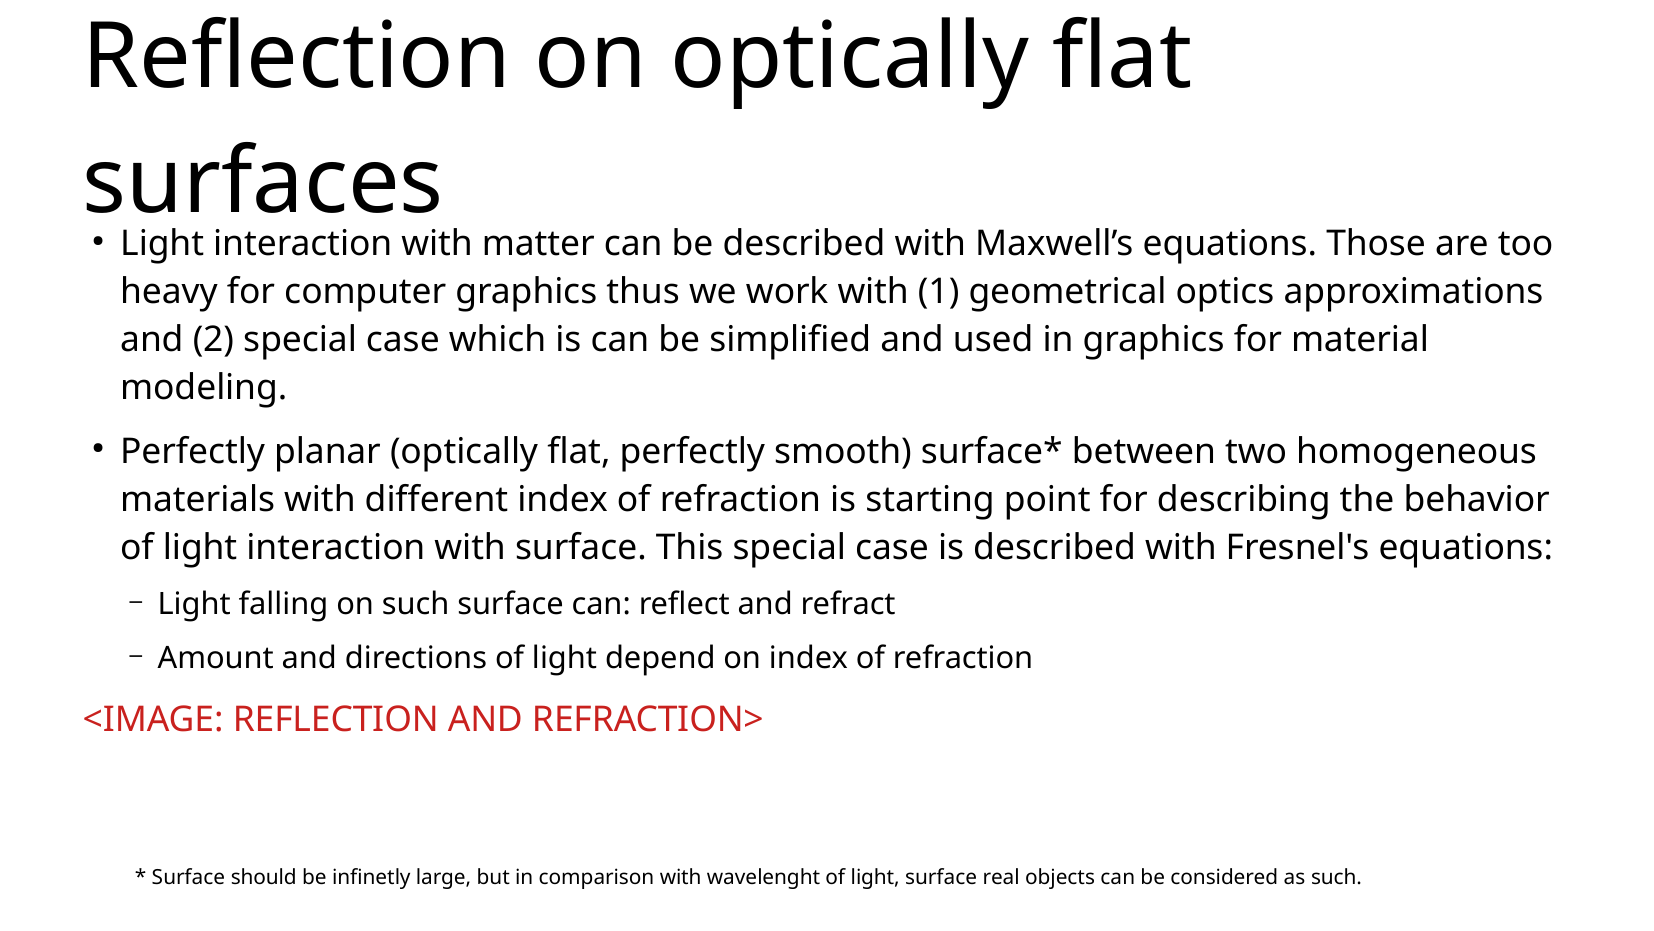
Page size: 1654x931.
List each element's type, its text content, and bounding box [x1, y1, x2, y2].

title Reflection on optically flat surfaces [82, 0, 1571, 217]
list Light interaction with matter can be described with Maxwell’s equations. Those are too heavy for computer graphics thus we work with (1) geometrical optics approximations and (2) special case which is can be simplified and used in graphics for material modeling. Perfectly planar (optically flat, perfectly smooth) surface* between two homogeneous materials with different index of refraction is starting point for describing the behavior of light interaction with surface. This special case is described with Fresnel's equations: Light falling on such surface can: reflect and refract Amount and directions of light depend on index of refraction <IMAGE: REFLECTION AND REFRACTION> [82, 217, 1571, 758]
text_box * Surface should be infinetly large, but in comparison with wavelenght of light, surface real objects can be considered as such. [120, 855, 1531, 896]
